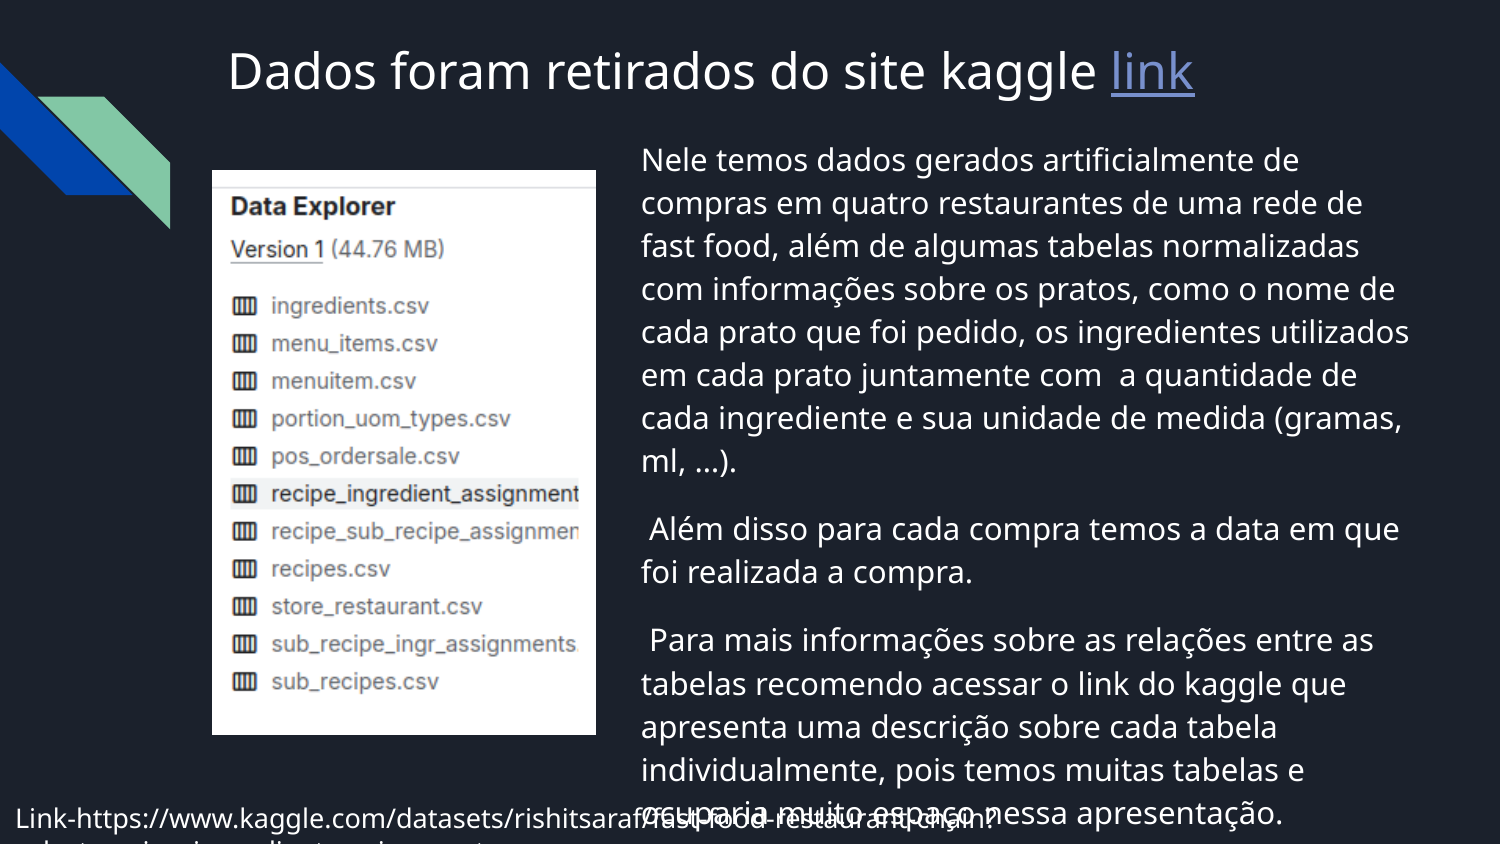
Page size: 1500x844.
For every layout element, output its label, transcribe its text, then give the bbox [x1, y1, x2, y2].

picture [212, 170, 596, 735]
text_box Link-https://www.kaggle.com/datasets/rishitsaraf/fast-food-restaurant-chain?select=recipe_ingredient_assignments.csv [0, 786, 1500, 826]
title Dados foram retirados do site kaggle link [212, 20, 1368, 171]
list Nele temos dados gerados artificialmente de compras em quatro restaurantes de uma rede de fast food, além de algumas tabelas normalizadas com informações sobre os pratos, como o nome de cada prato que foi pedido, os ingredientes utilizados em cada prato juntamente com a quantidade de cada ingrediente e sua unidade de medida (gramas, ml, …). Além disso para cada compra temos a data em que foi realizada a compra. Para mais informações sobre as relações entre as tabelas recomendo acessar o link do kaggle que apresenta uma descrição sobre cada tabela individualmente, pois temos muitas tabelas e ocuparia muito espaço nessa apresentação. [625, 119, 1439, 697]
